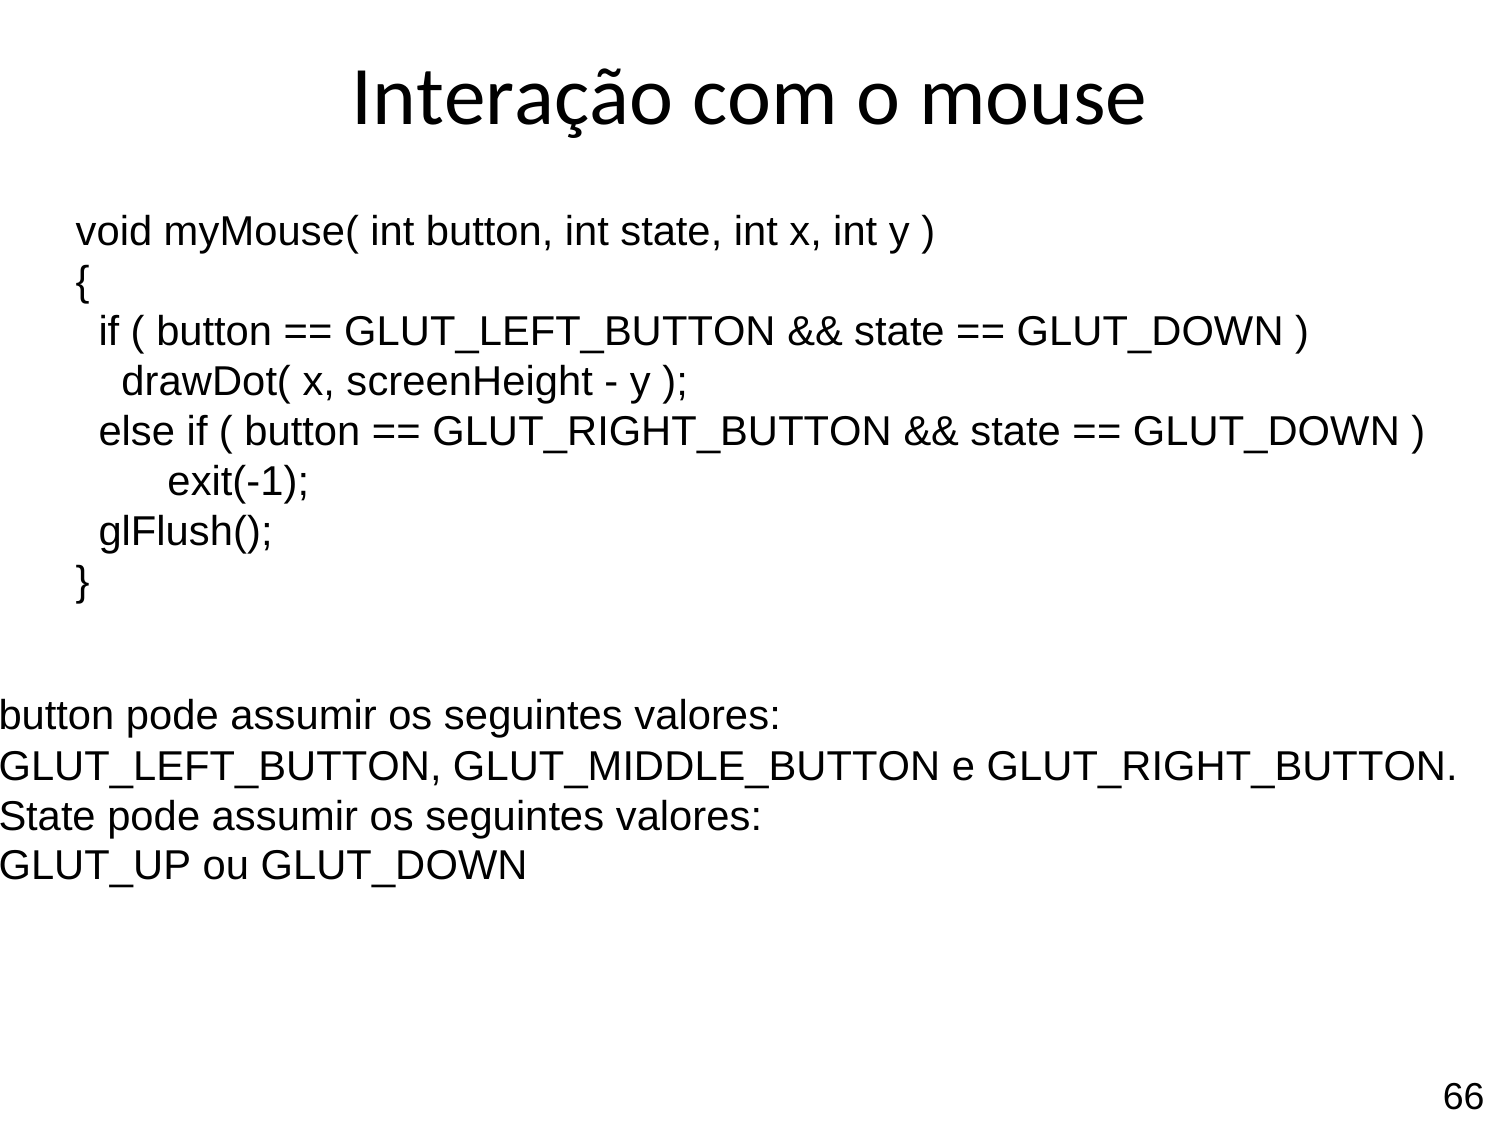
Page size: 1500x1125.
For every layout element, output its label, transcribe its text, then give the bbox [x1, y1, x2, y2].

text_box button pode assumir os seguintes valores: GLUT_LEFT_BUTTON, GLUT_MIDDLE_BUTTON e GLUT_RIGHT_BUTTON. State pode assumir os seguintes valores: GLUT_UP ou GLUT_DOWN [0, 680, 1485, 897]
text_box 66 [1428, 1064, 1500, 1125]
text_box void myMouse( int button, int state, int x, int y ) { if ( button == GLUT_LEFT_BUTTON && state == GLUT_DOWN ) drawDot( x, screenHeight - y ); else if ( button == GLUT_RIGHT_BUTTON && state == GLUT_DOWN ) exit(-1); glFlush(); } [60, 196, 1453, 612]
title Interação com o mouse [112, 33, 1388, 149]
